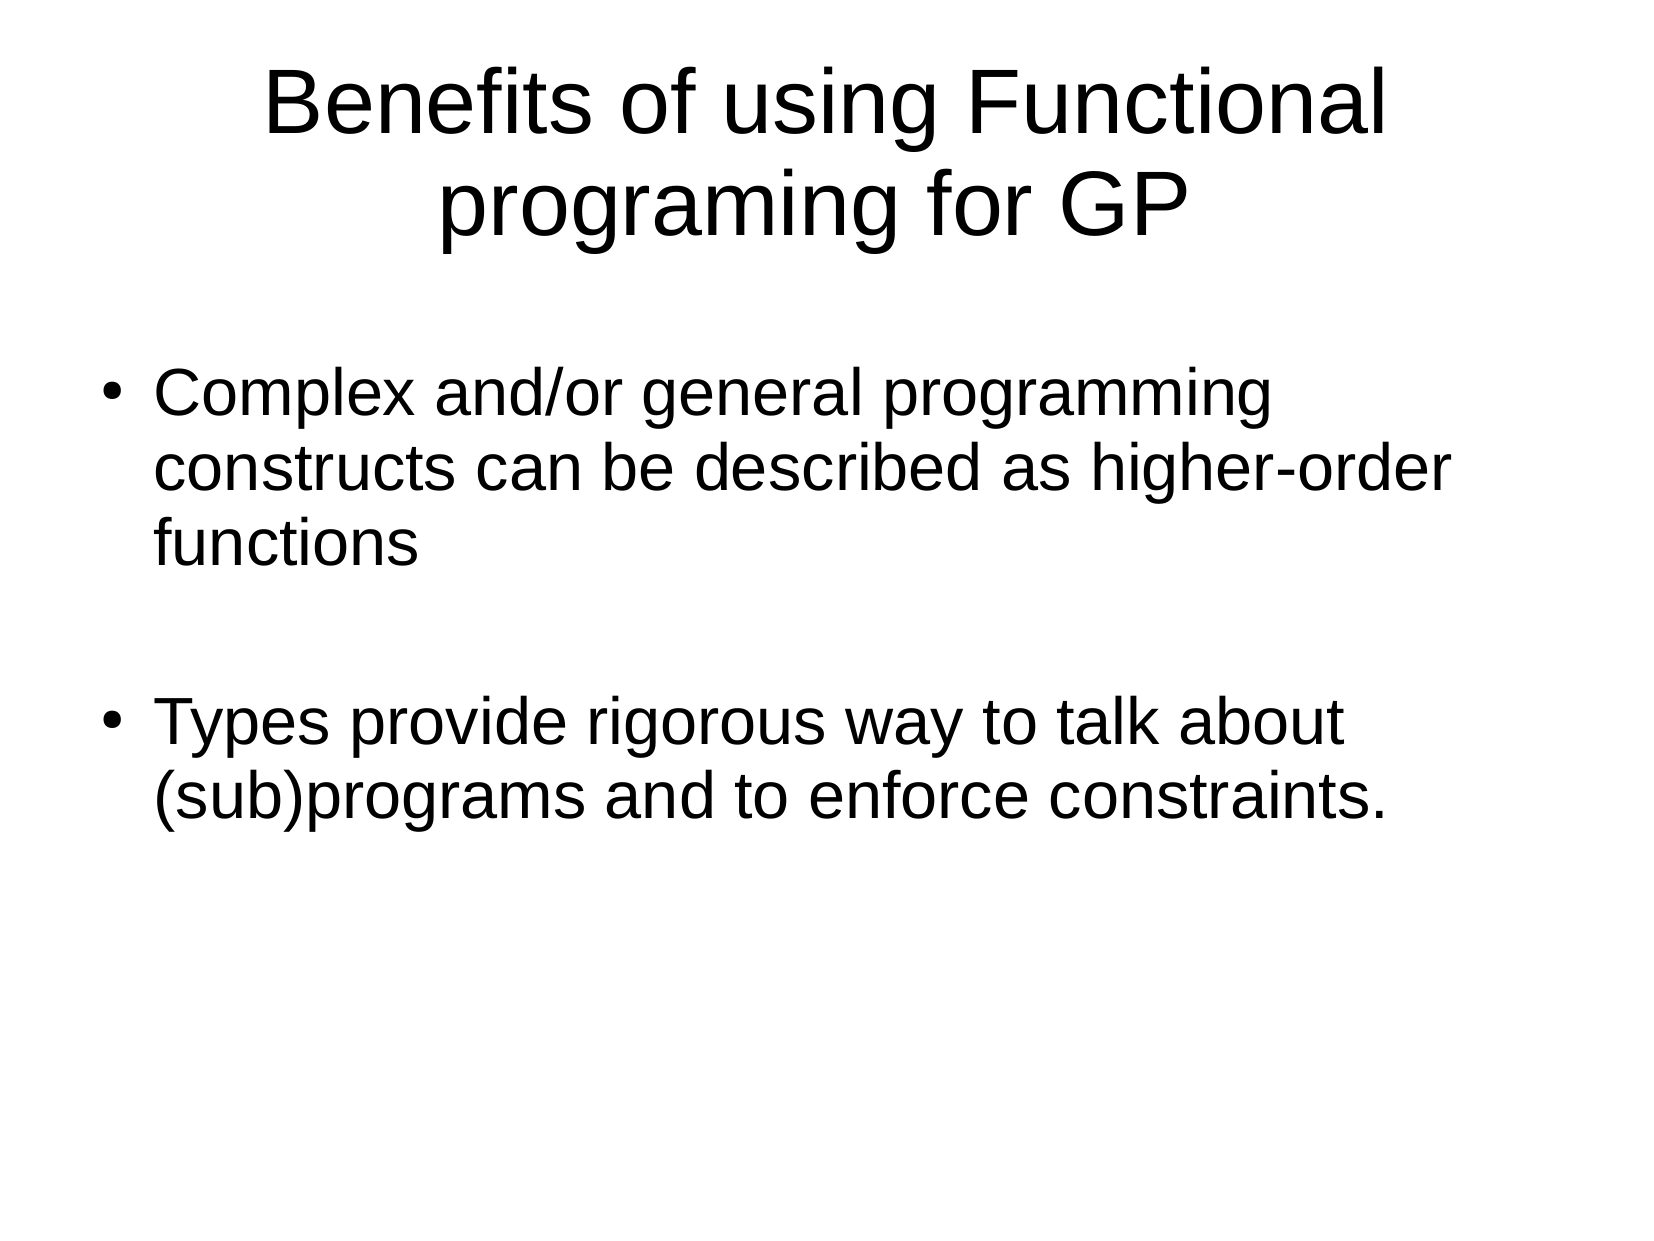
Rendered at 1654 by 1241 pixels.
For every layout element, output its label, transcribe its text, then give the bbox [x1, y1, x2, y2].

title Benefits of using Functional programing for GP [82, 49, 1571, 257]
list Complex and/or general programming constructs can be described as higher-order functions Types provide rigorous way to talk about (sub)programs and to enforce constraints. [82, 355, 1538, 1190]
